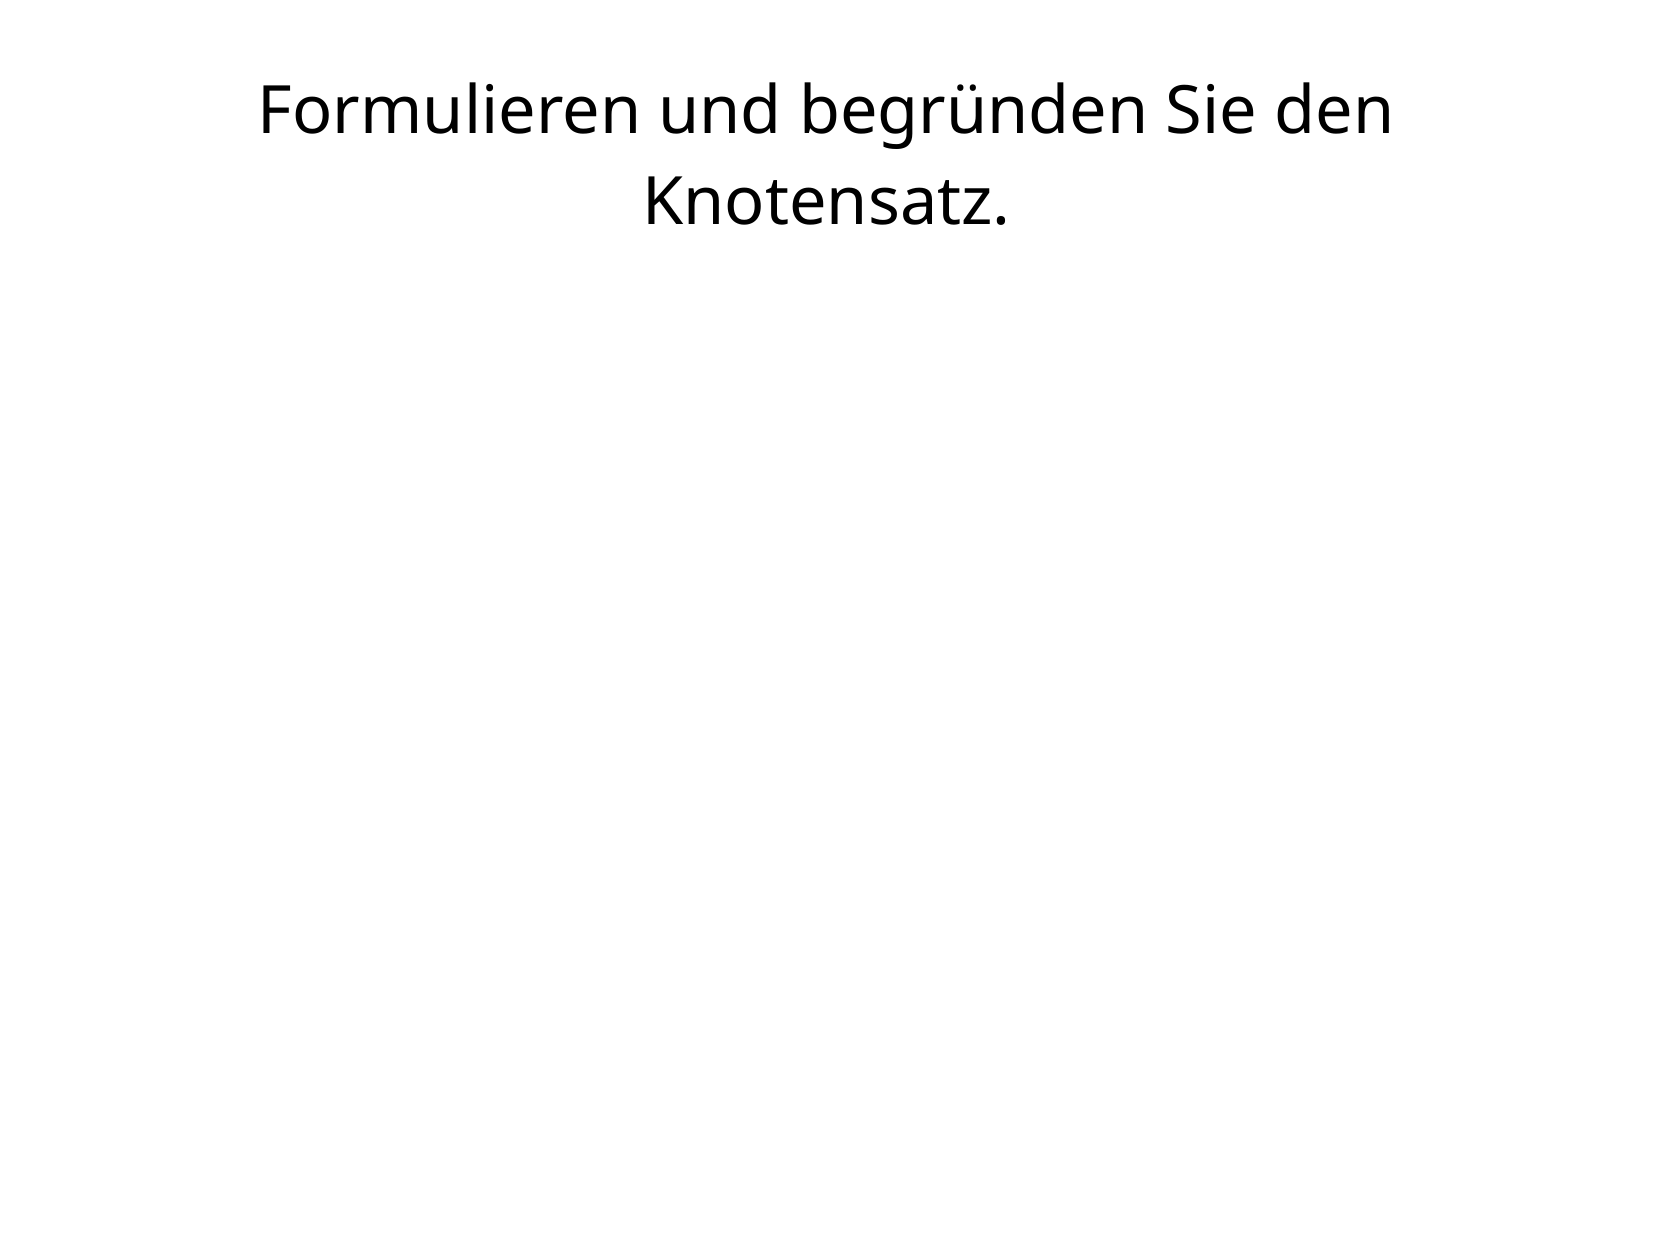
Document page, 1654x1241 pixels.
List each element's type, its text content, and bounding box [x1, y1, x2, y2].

title Formulieren und begründen Sie den Knotensatz. [82, 49, 1571, 257]
